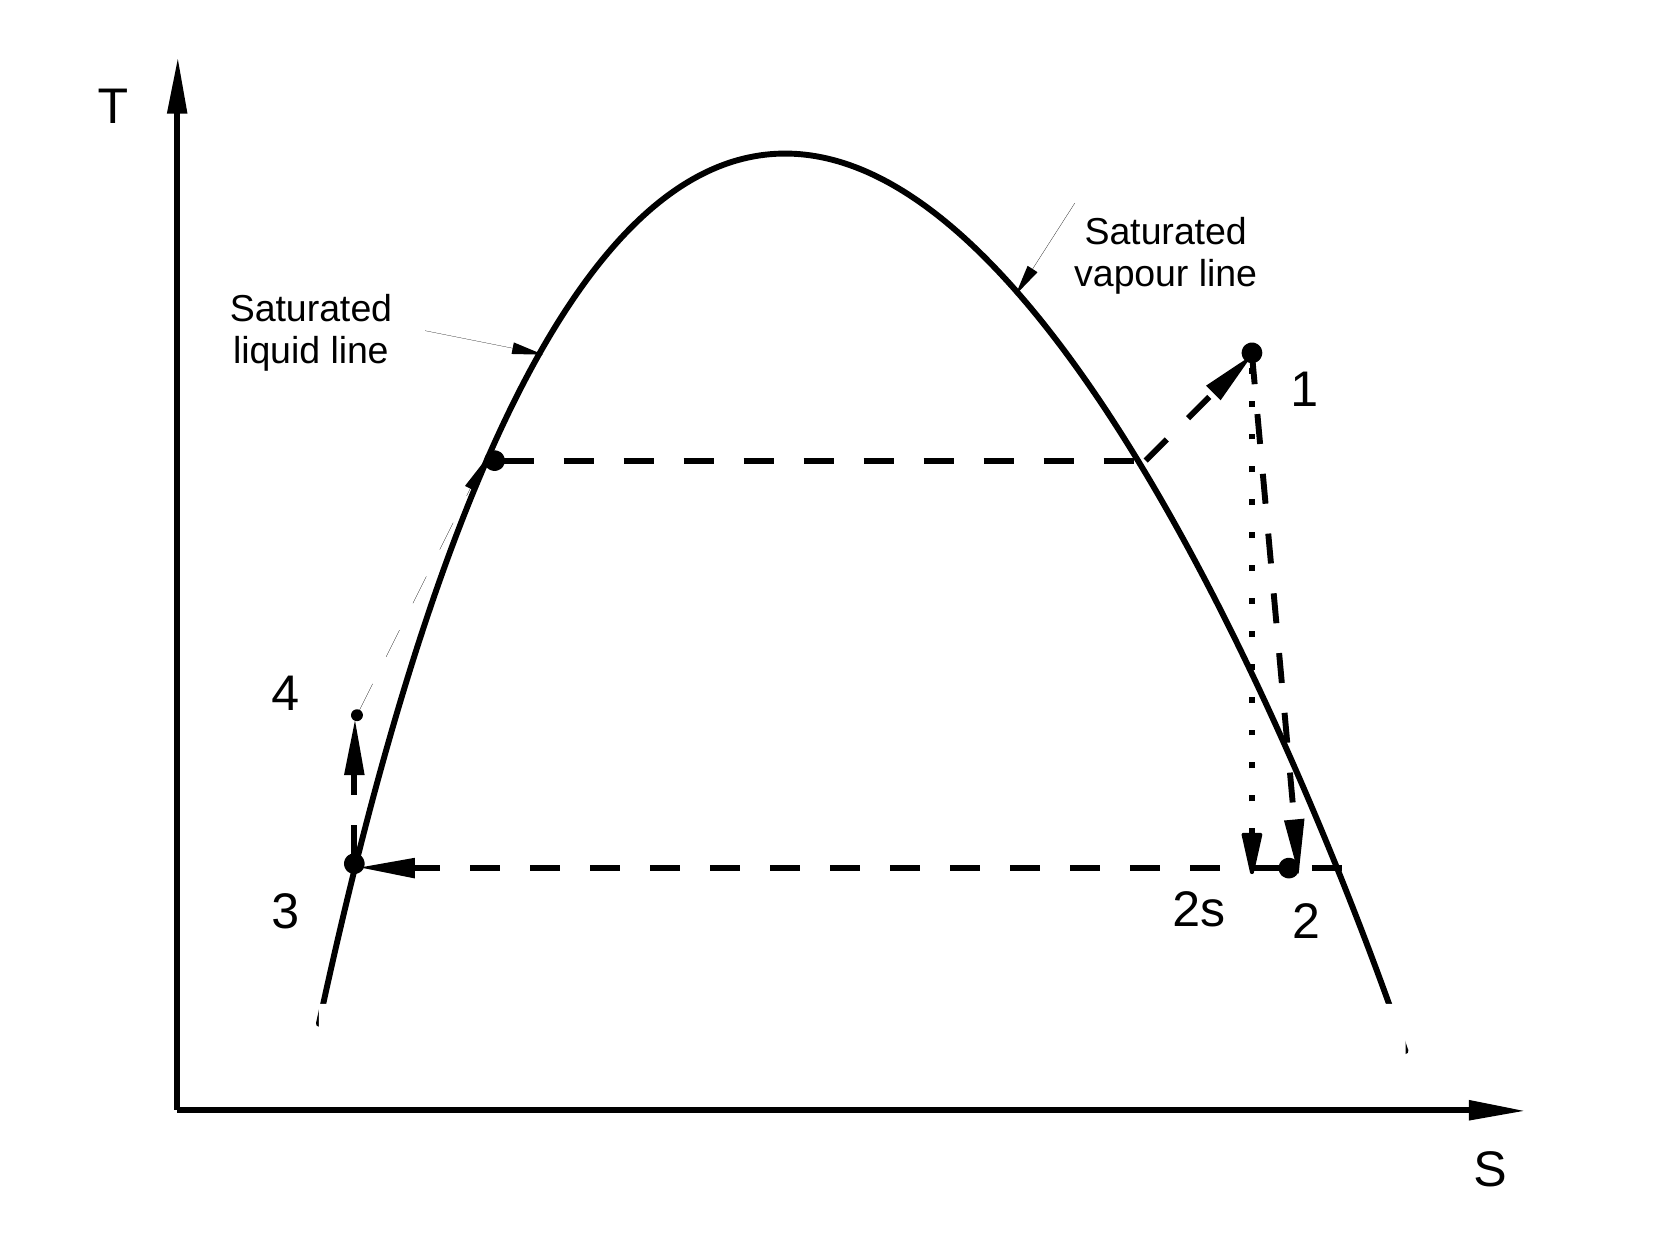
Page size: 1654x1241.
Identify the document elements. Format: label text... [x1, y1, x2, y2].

text_box Saturated vapour line [1059, 203, 1300, 302]
text_box [318, 153, 1406, 1063]
text_box T [82, 70, 143, 142]
text_box S [1458, 1133, 1542, 1205]
text_box 4 [256, 657, 315, 729]
text_box 2s [1157, 874, 1241, 945]
text_box Saturated liquid line [214, 279, 455, 379]
text_box 1 [1275, 354, 1333, 425]
text_box 2 [1277, 885, 1335, 957]
text_box 3 [256, 876, 315, 948]
